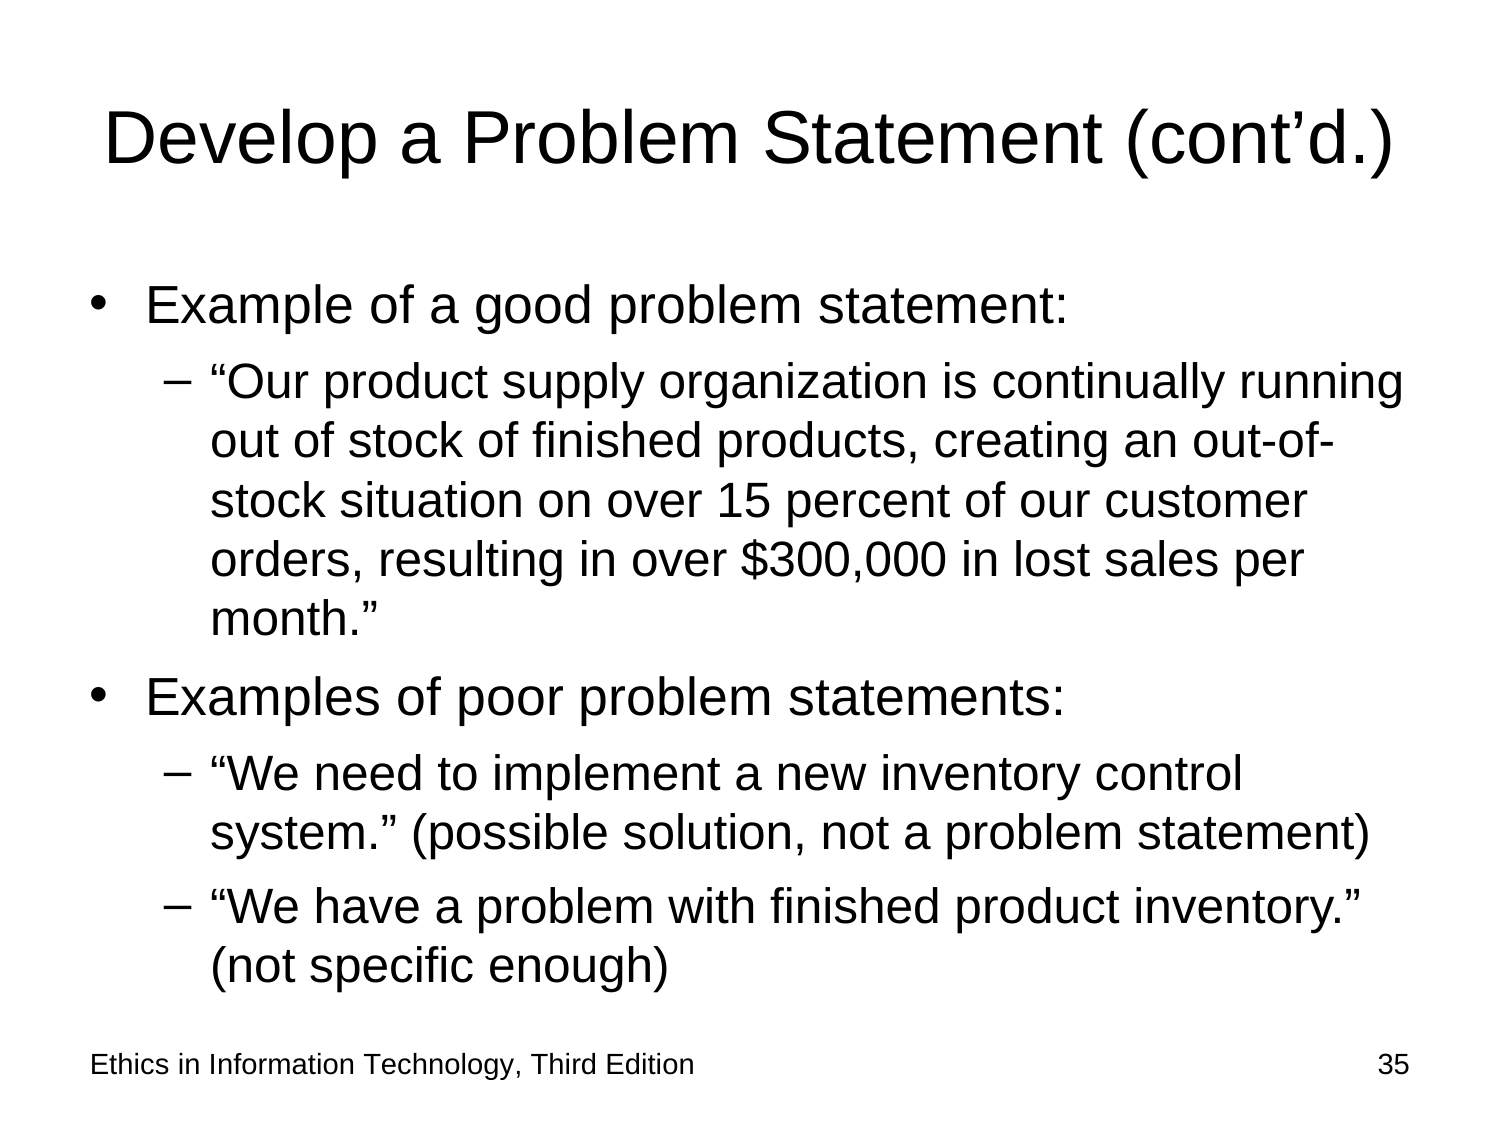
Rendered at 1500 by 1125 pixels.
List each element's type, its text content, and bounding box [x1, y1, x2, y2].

list Example of a good problem statement: “Our product supply organization is continually running out of stock of finished products, creating an out-of-stock situation on over 15 percent of our customer orders, resulting in over $300,000 in lost sales per month.” Examples of poor problem statements: “We need to implement a new inventory control system.” (possible solution, not a problem statement) “We have a problem with finished product inventory.” (not specific enough) [75, 262, 1425, 1005]
text_box Ethics in Information Technology, Third Edition [74, 1037, 1074, 1103]
title Develop a Problem Statement (cont’d.) [75, 45, 1425, 233]
text_box <number> [1074, 1037, 1425, 1103]
